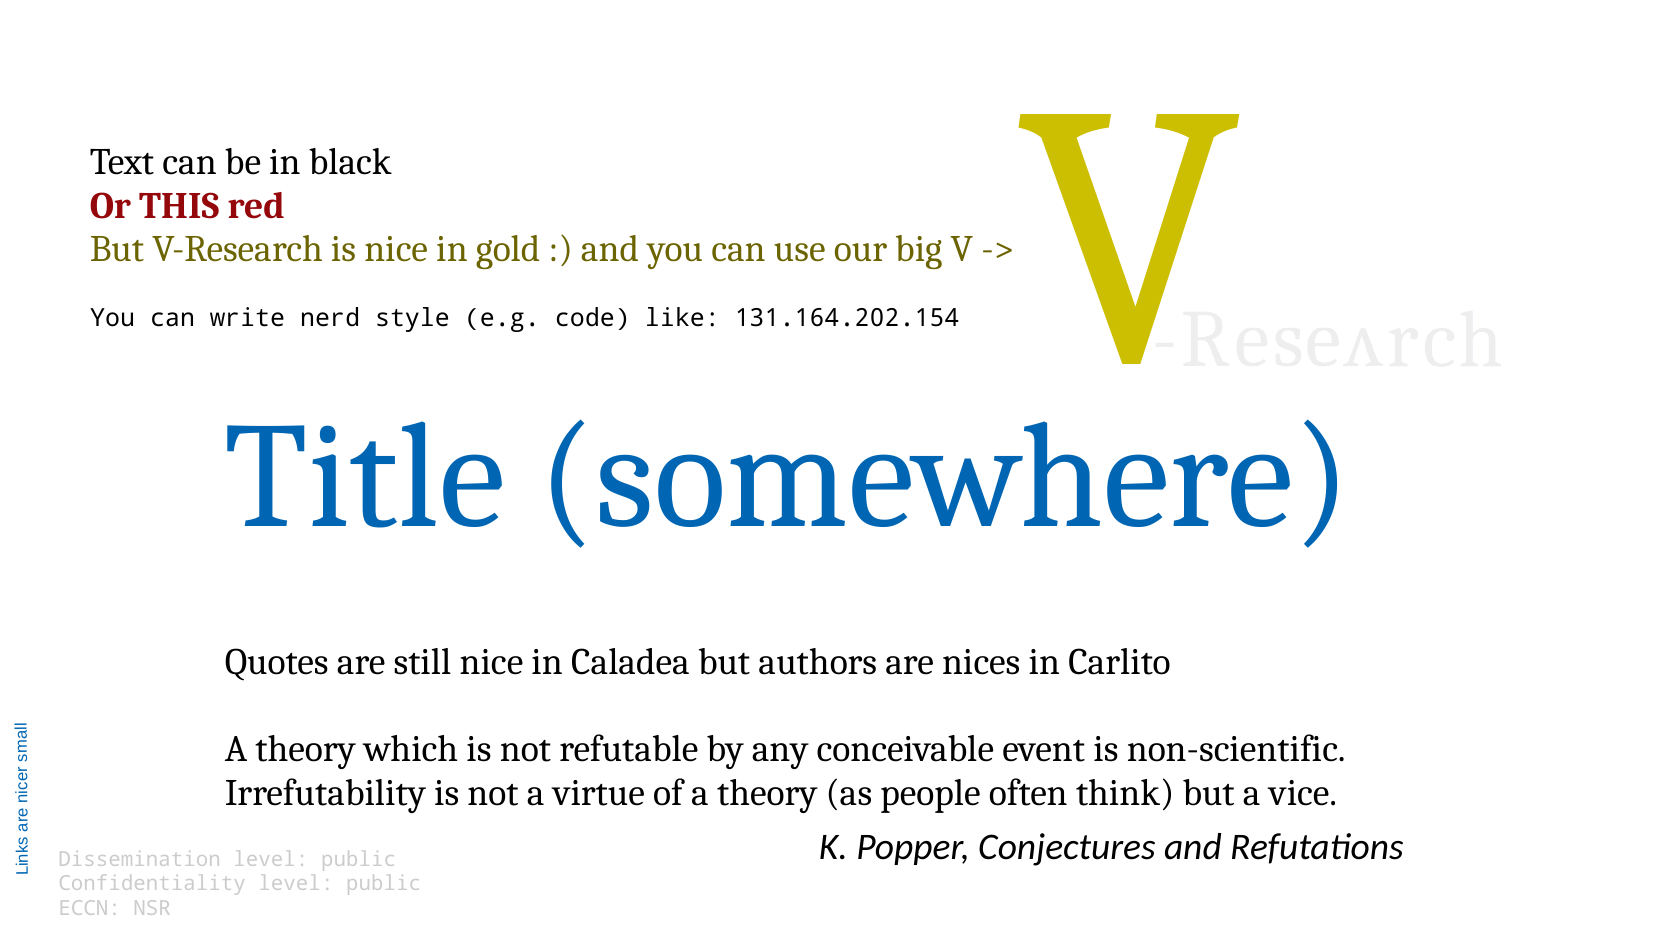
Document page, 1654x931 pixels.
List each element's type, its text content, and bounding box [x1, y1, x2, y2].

text_box Dissemination level: public Confidentiality level: public ECCN: NSR [43, 840, 916, 928]
text_box Text can be in black Or THIS red But V-Research is nice in gold :) and you can use our big V -> [75, 133, 990, 325]
picture [990, 0, 1516, 462]
text_box You can write nerd style (e.g. code) like: 131.164.202.154 [75, 295, 976, 340]
text_box Quotes are still nice in Caladea but authors are nices in Carlito A theory which is not refutable by any conceivable event is non-scientific. Irrefutability is not a virtue of a theory (as people often think) but a vice. K. Popper, Conjectures and Refutations [210, 633, 1426, 880]
text_box Links are nicer small [0, 330, 48, 891]
text_box Title (somewhere) [210, 384, 1441, 576]
